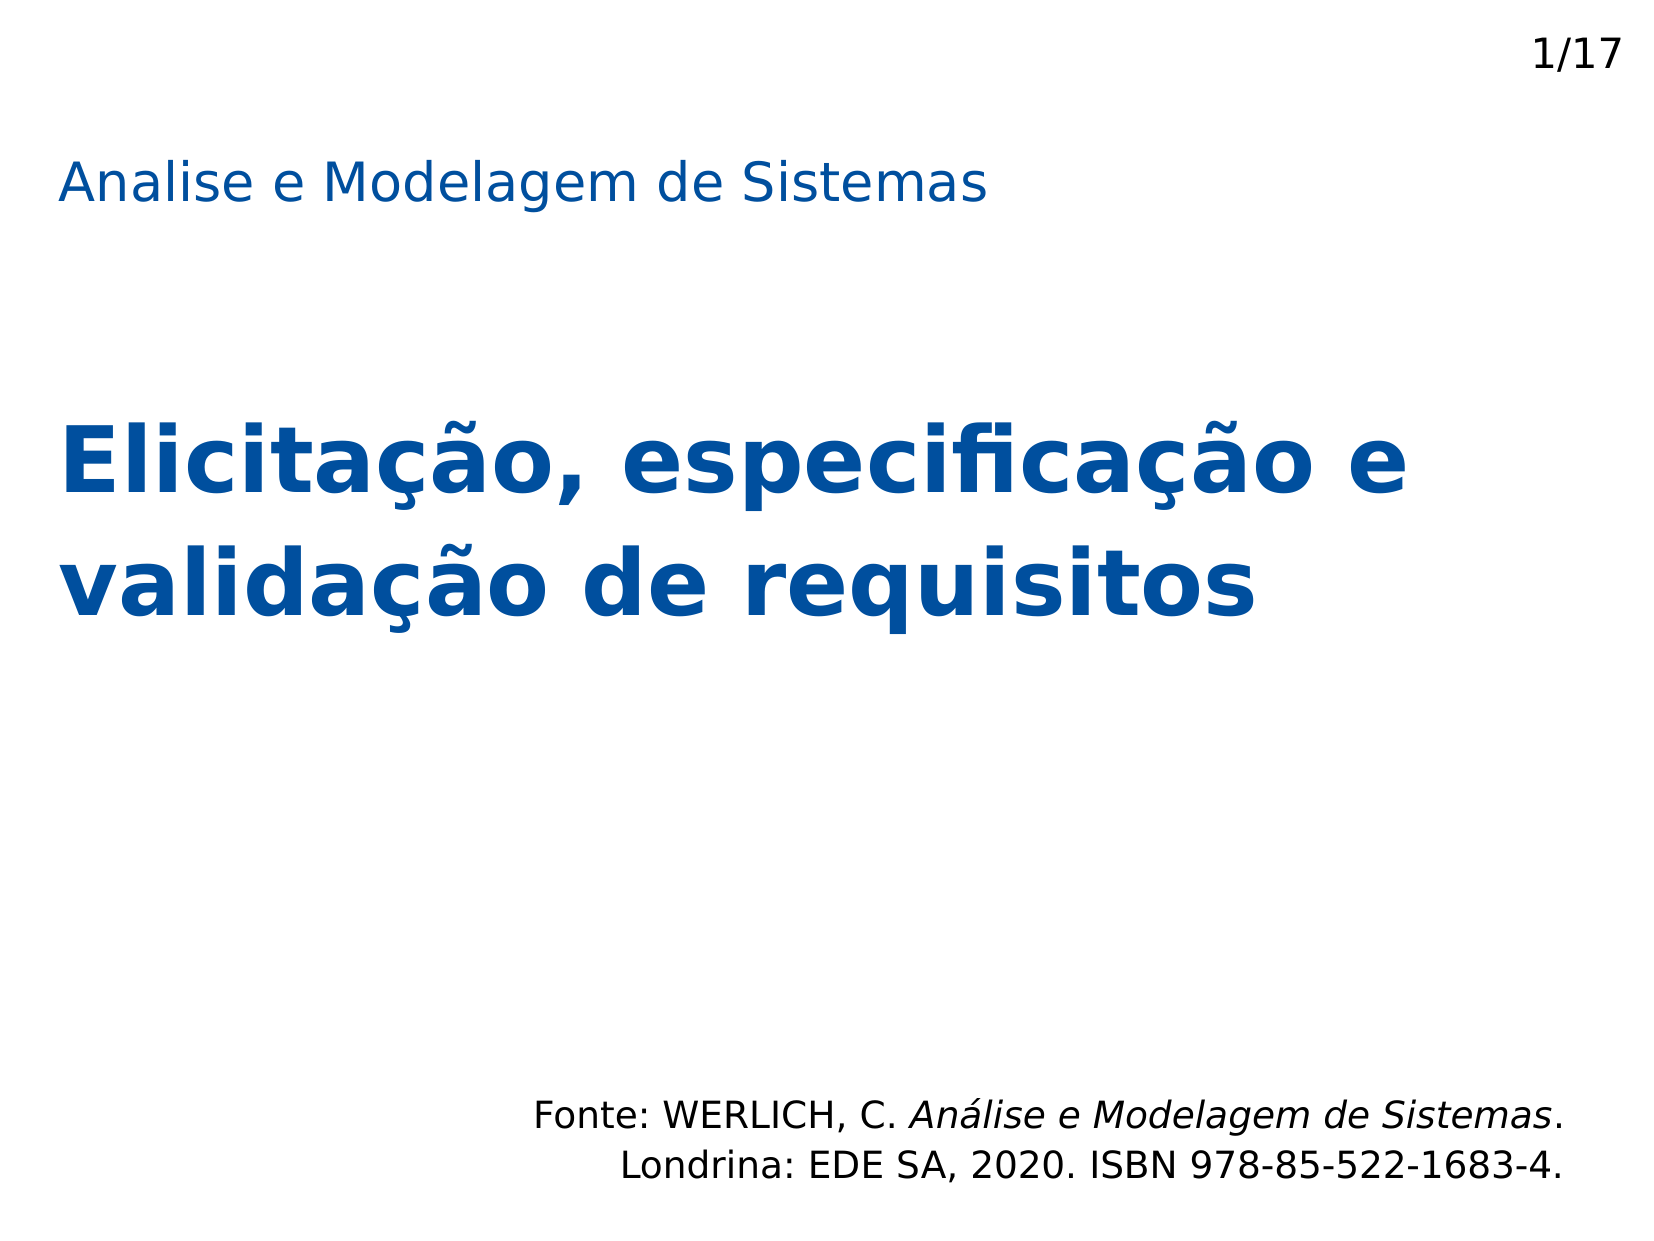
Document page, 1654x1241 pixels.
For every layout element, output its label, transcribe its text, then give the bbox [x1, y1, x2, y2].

chart [720, 567, 933, 672]
list Analise e Modelagem de Sistemas Elicitação, especificação e validação de requisitos [59, 141, 1625, 1211]
list Fonte: WERLICH, C. Análise e Modelagem de Sistemas. Londrina: EDE SA, 2020. ISBN 978-85-522-1683-4. [527, 1086, 1565, 1211]
